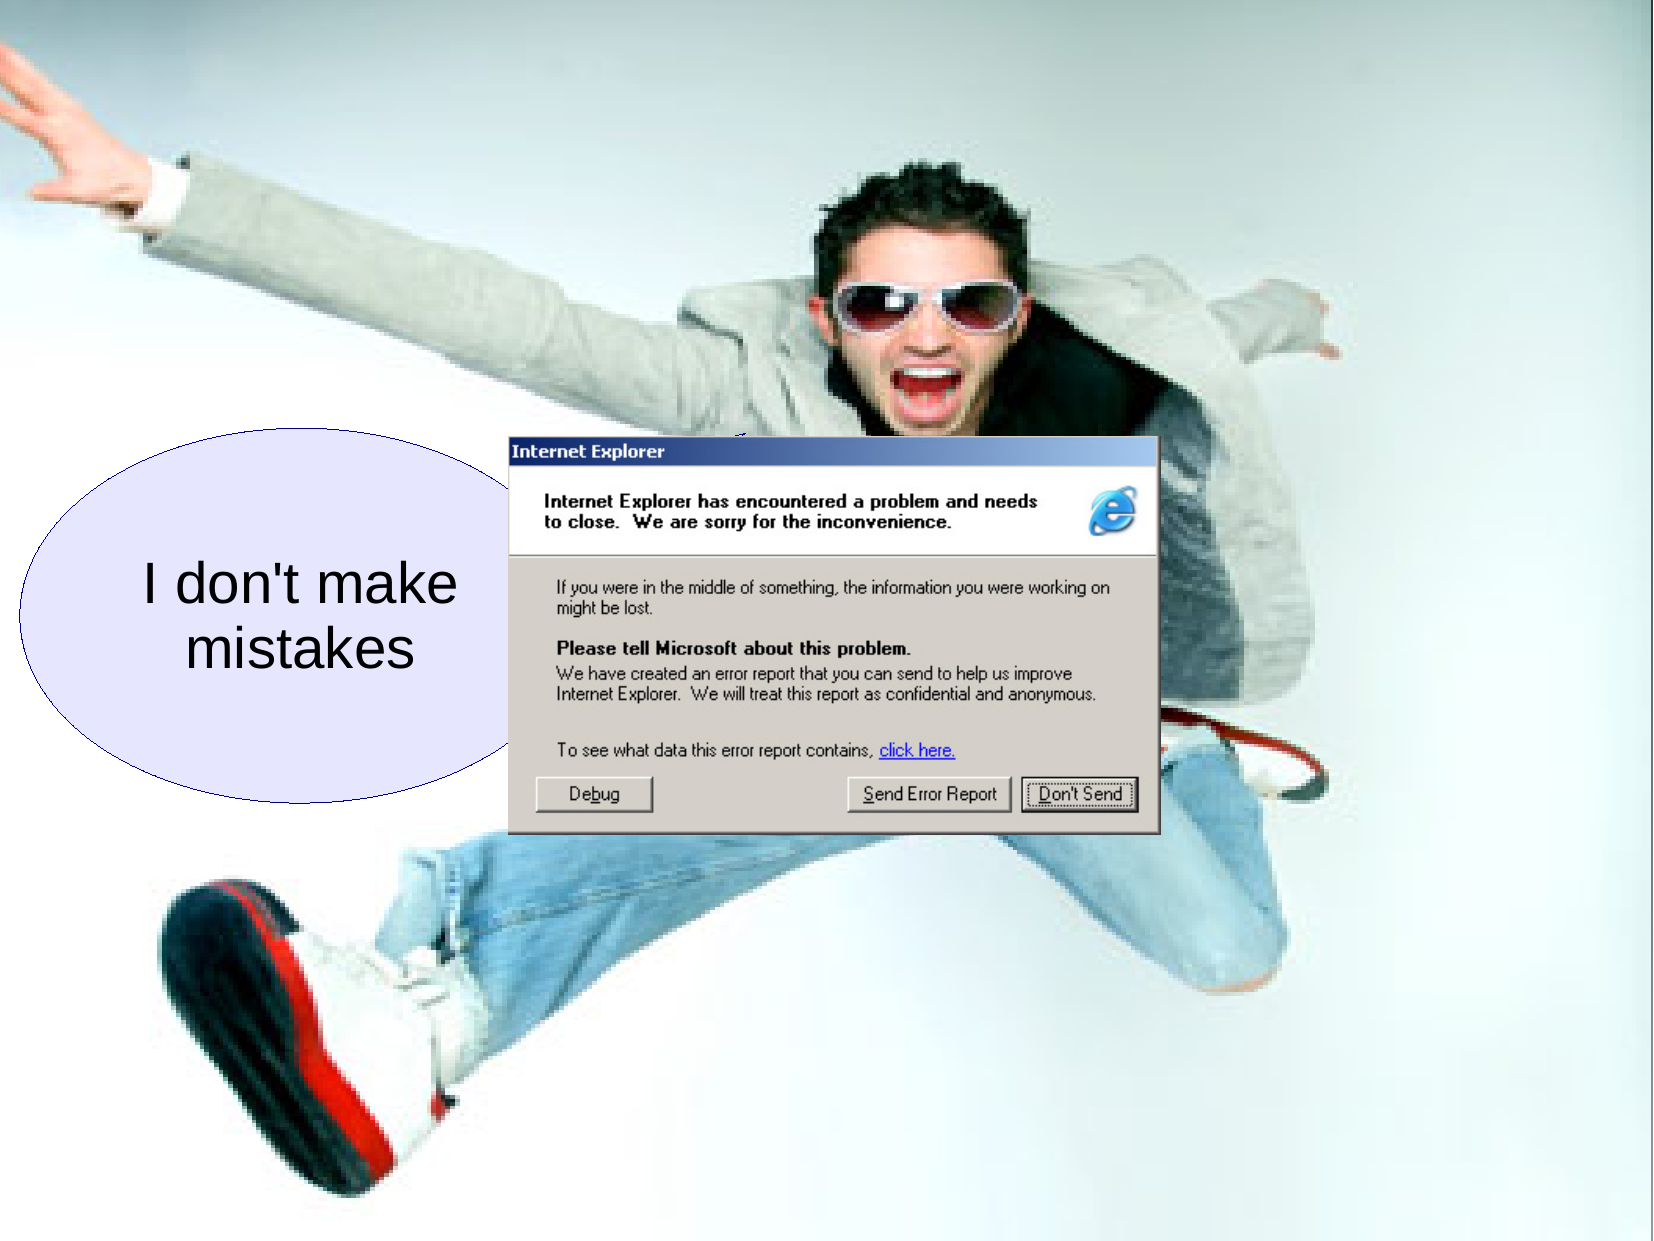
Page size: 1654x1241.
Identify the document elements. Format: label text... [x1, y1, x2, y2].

text_box I don't make mistakes [19, 428, 508, 804]
picture [0, 0, 1651, 1241]
